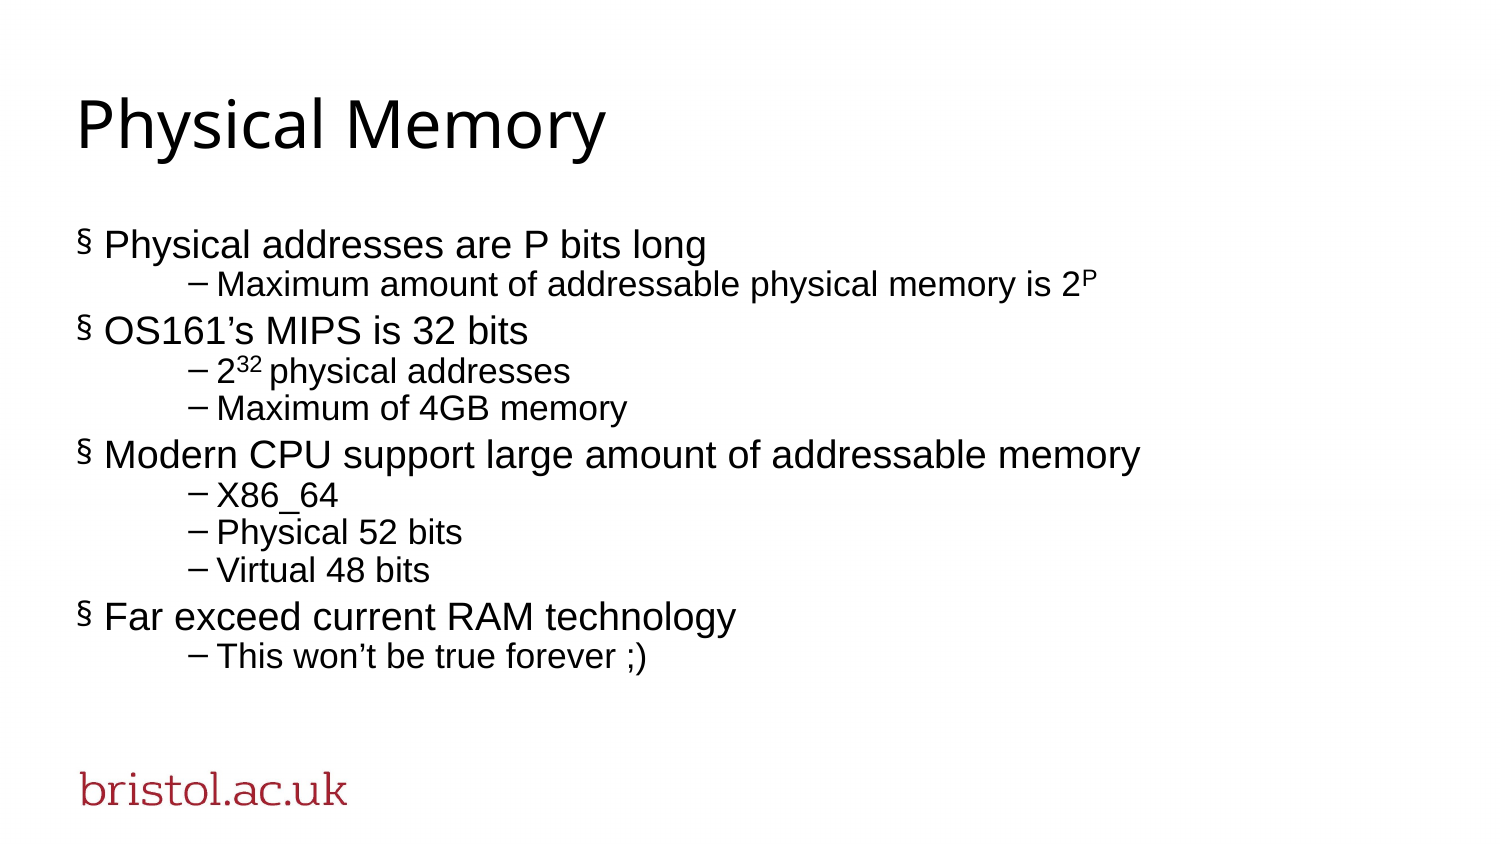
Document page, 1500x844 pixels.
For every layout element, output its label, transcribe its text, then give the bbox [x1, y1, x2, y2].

title Physical Memory [60, 44, 1440, 209]
list Physical addresses are P bits long Maximum amount of addressable physical memory is 2P OS161’s MIPS is 32 bits 232 physical addresses Maximum of 4GB memory Modern CPU support large amount of addressable memory X86_64 Physical 52 bits Virtual 48 bits Far exceed current RAM technology This won’t be true forever ;) [60, 224, 1440, 699]
